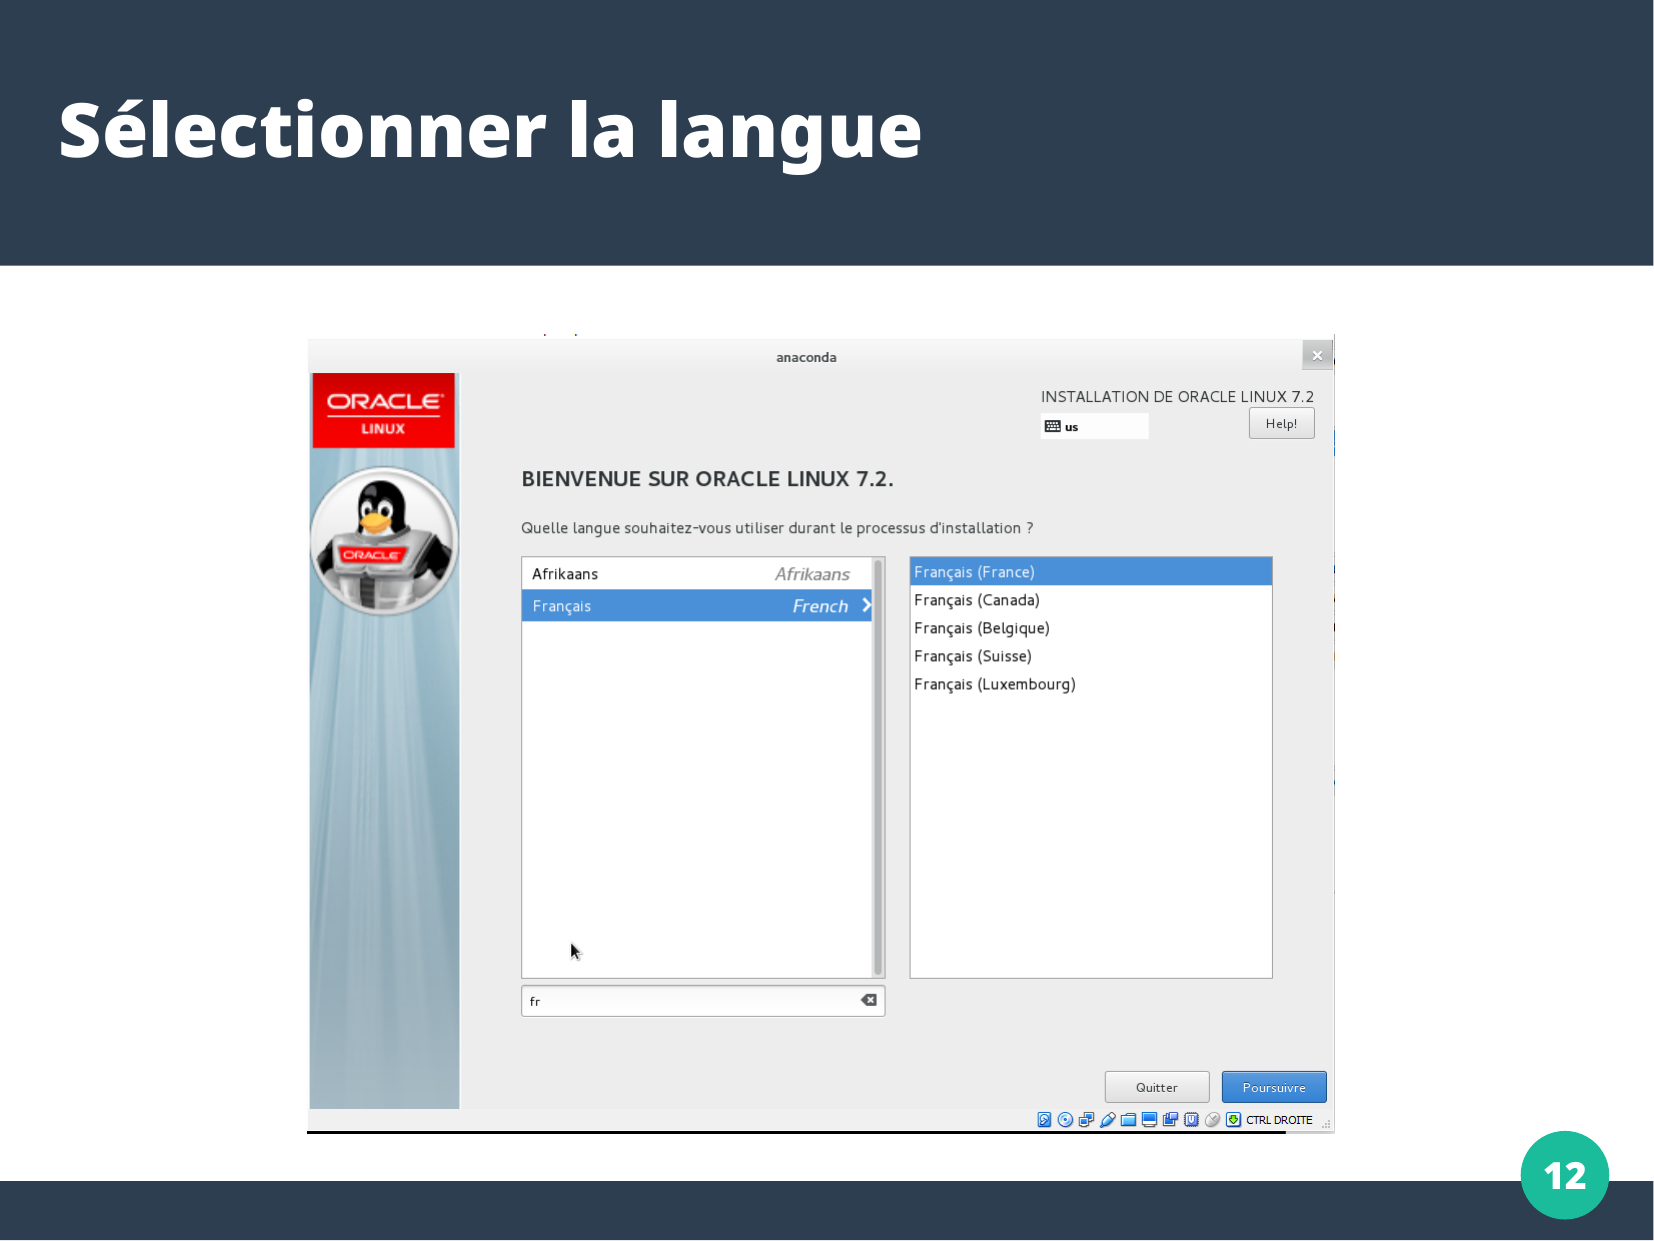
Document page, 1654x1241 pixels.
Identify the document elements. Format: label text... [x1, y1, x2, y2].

picture [307, 334, 1335, 1134]
title Sélectionner la langue [59, 49, 1595, 207]
